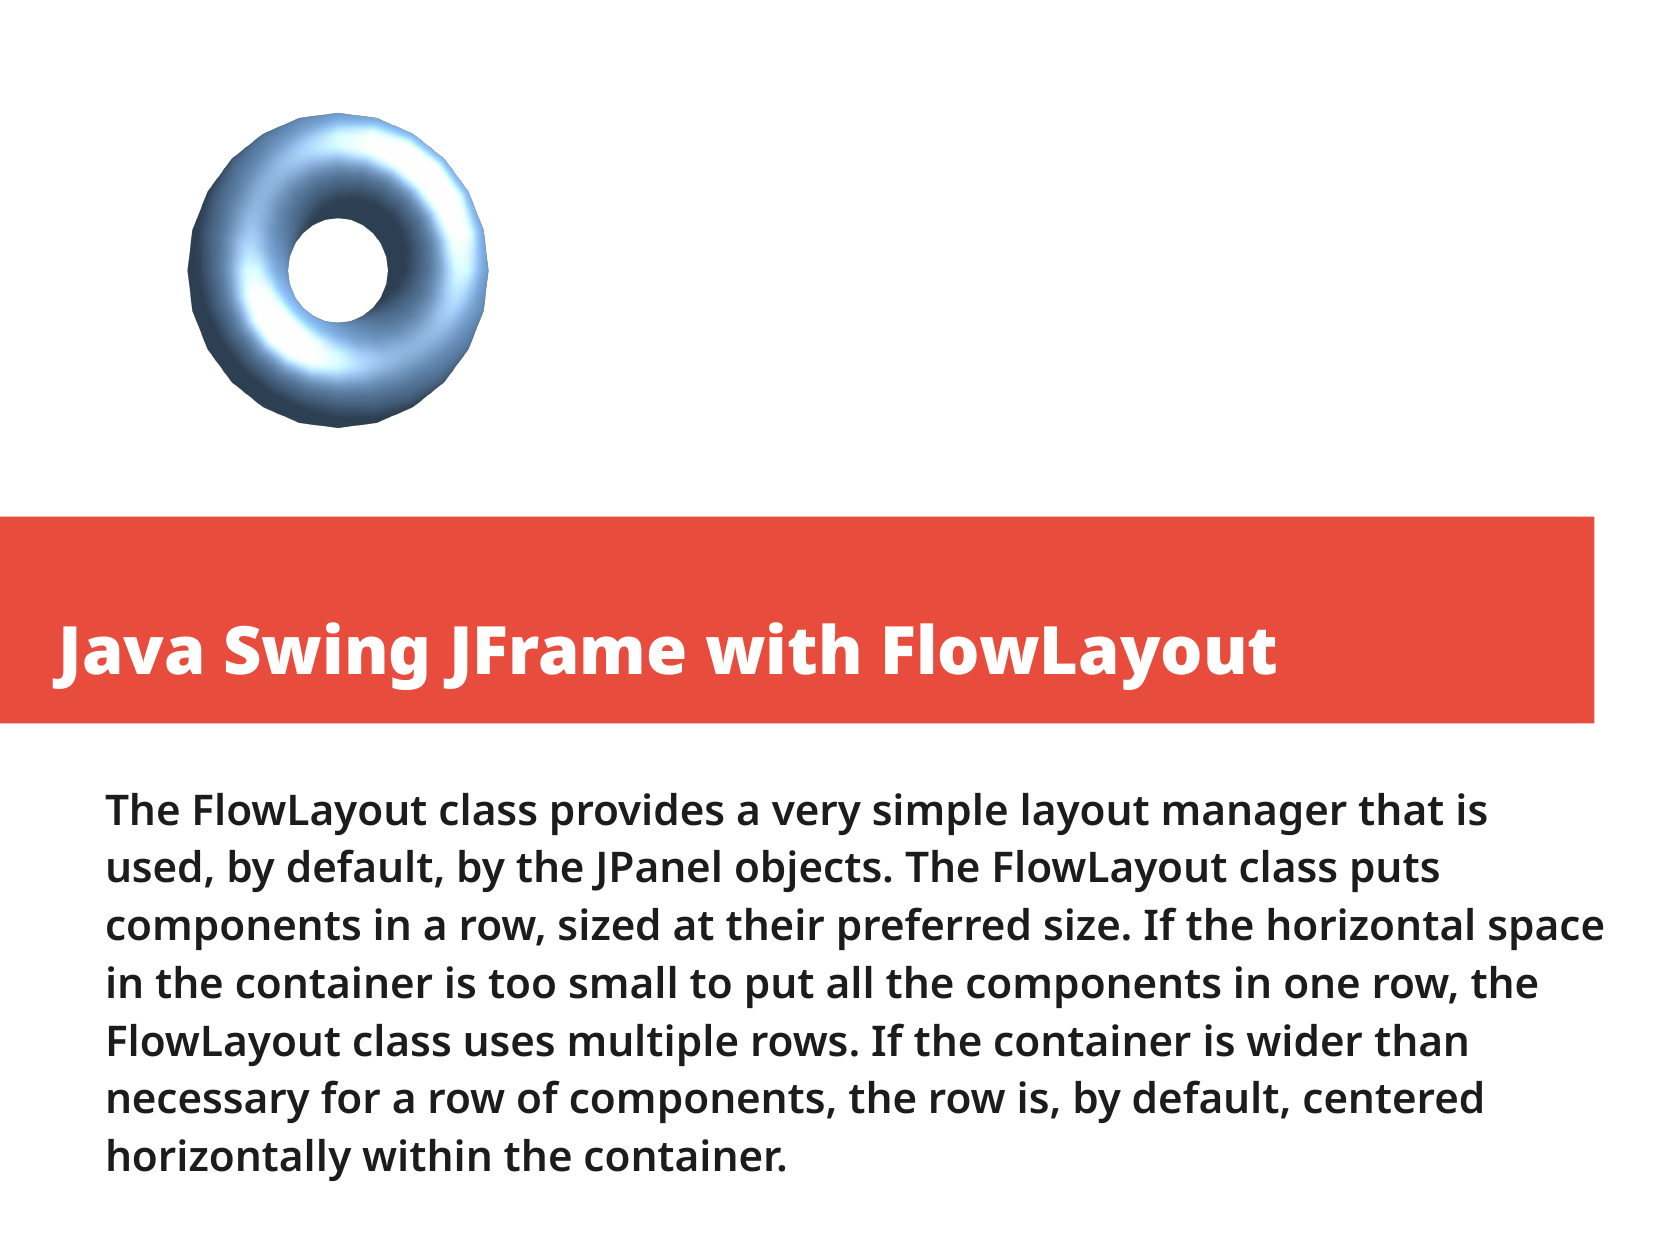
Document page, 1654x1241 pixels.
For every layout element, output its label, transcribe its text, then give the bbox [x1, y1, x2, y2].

title Java Swing JFrame with FlowLayout [59, 546, 1595, 694]
list The FlowLayout class provides a very simple layout manager that is used, by default, by the JPanel objects. The FlowLayout class puts components in a row, sized at their preferred size. If the horizontal space in the container is too small to put all the components in one row, the FlowLayout class uses multiple rows. If the container is wider than necessary for a row of components, the row is, by default, centered horizontally within the container. [105, 780, 1611, 1194]
